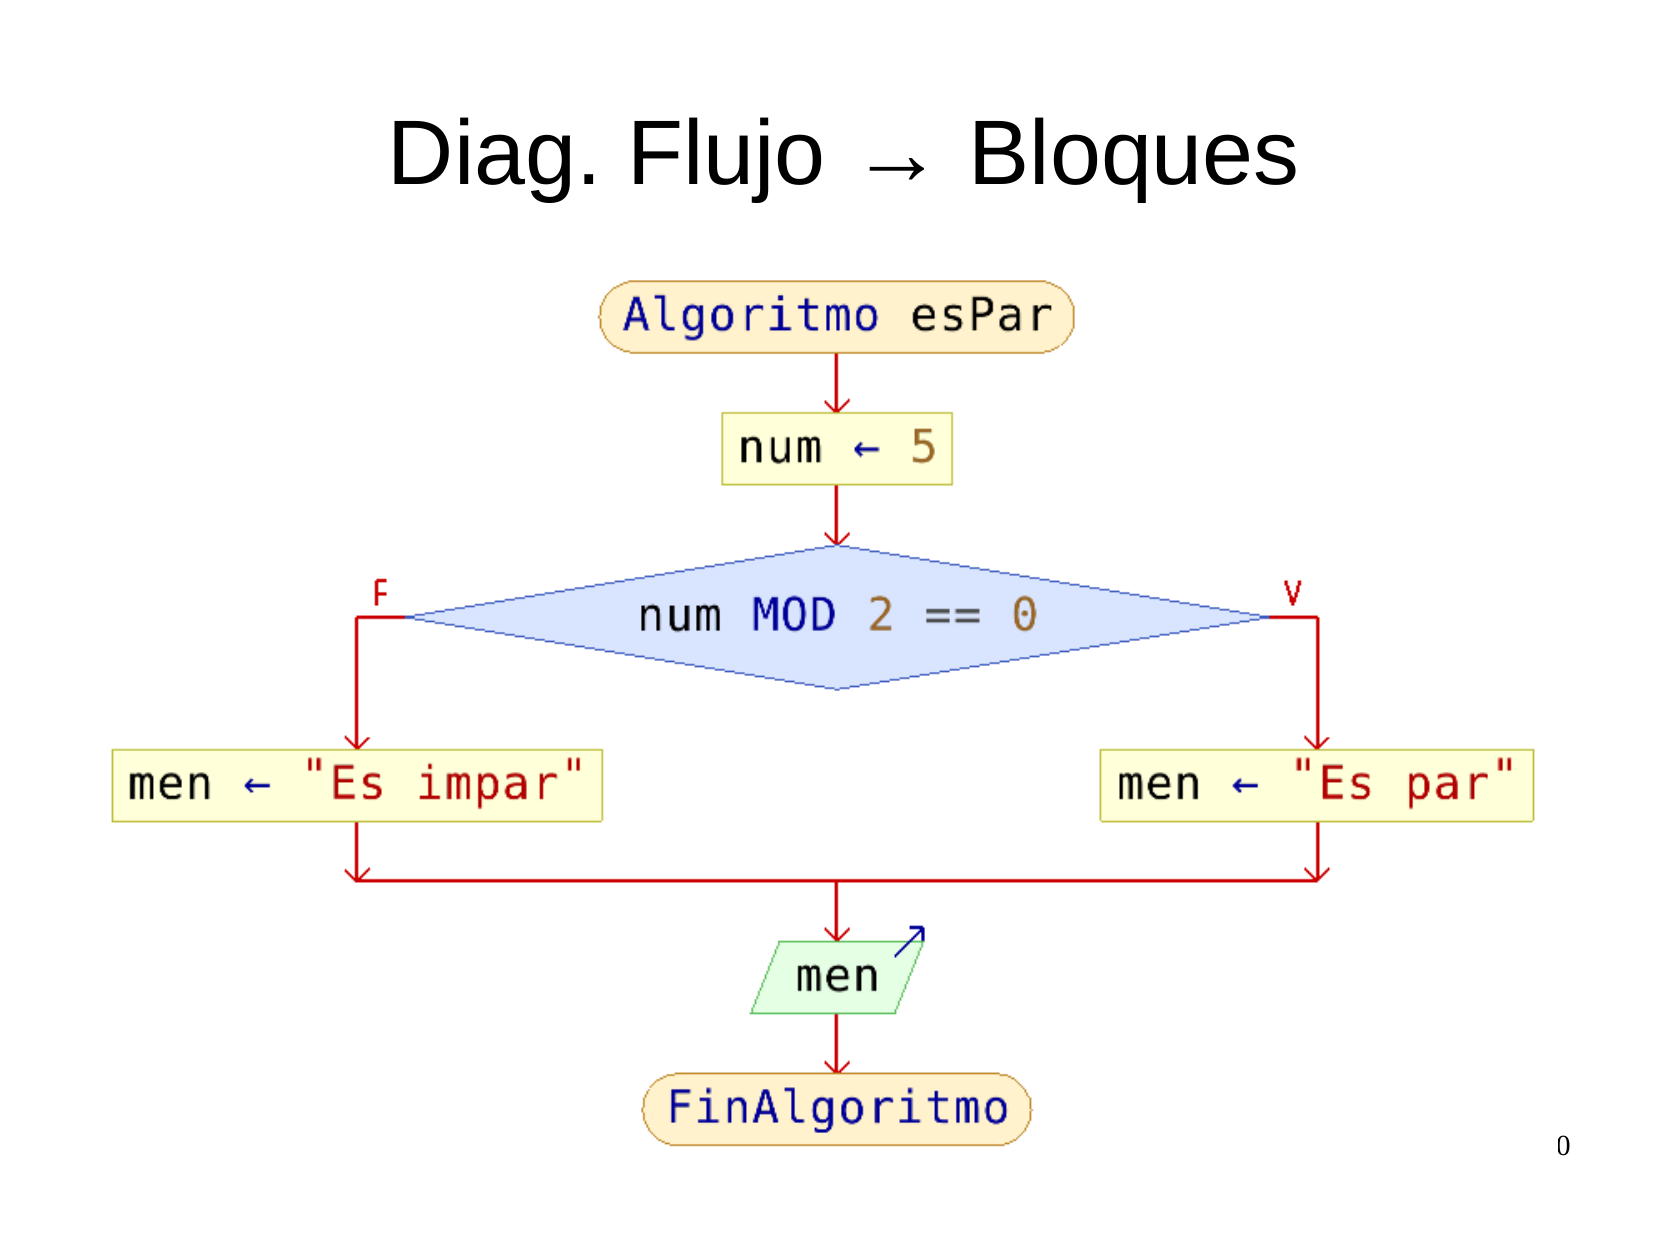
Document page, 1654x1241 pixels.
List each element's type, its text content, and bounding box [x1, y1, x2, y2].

picture [82, 239, 1558, 1193]
title Diag. Flujo → Bloques [82, 49, 1571, 257]
